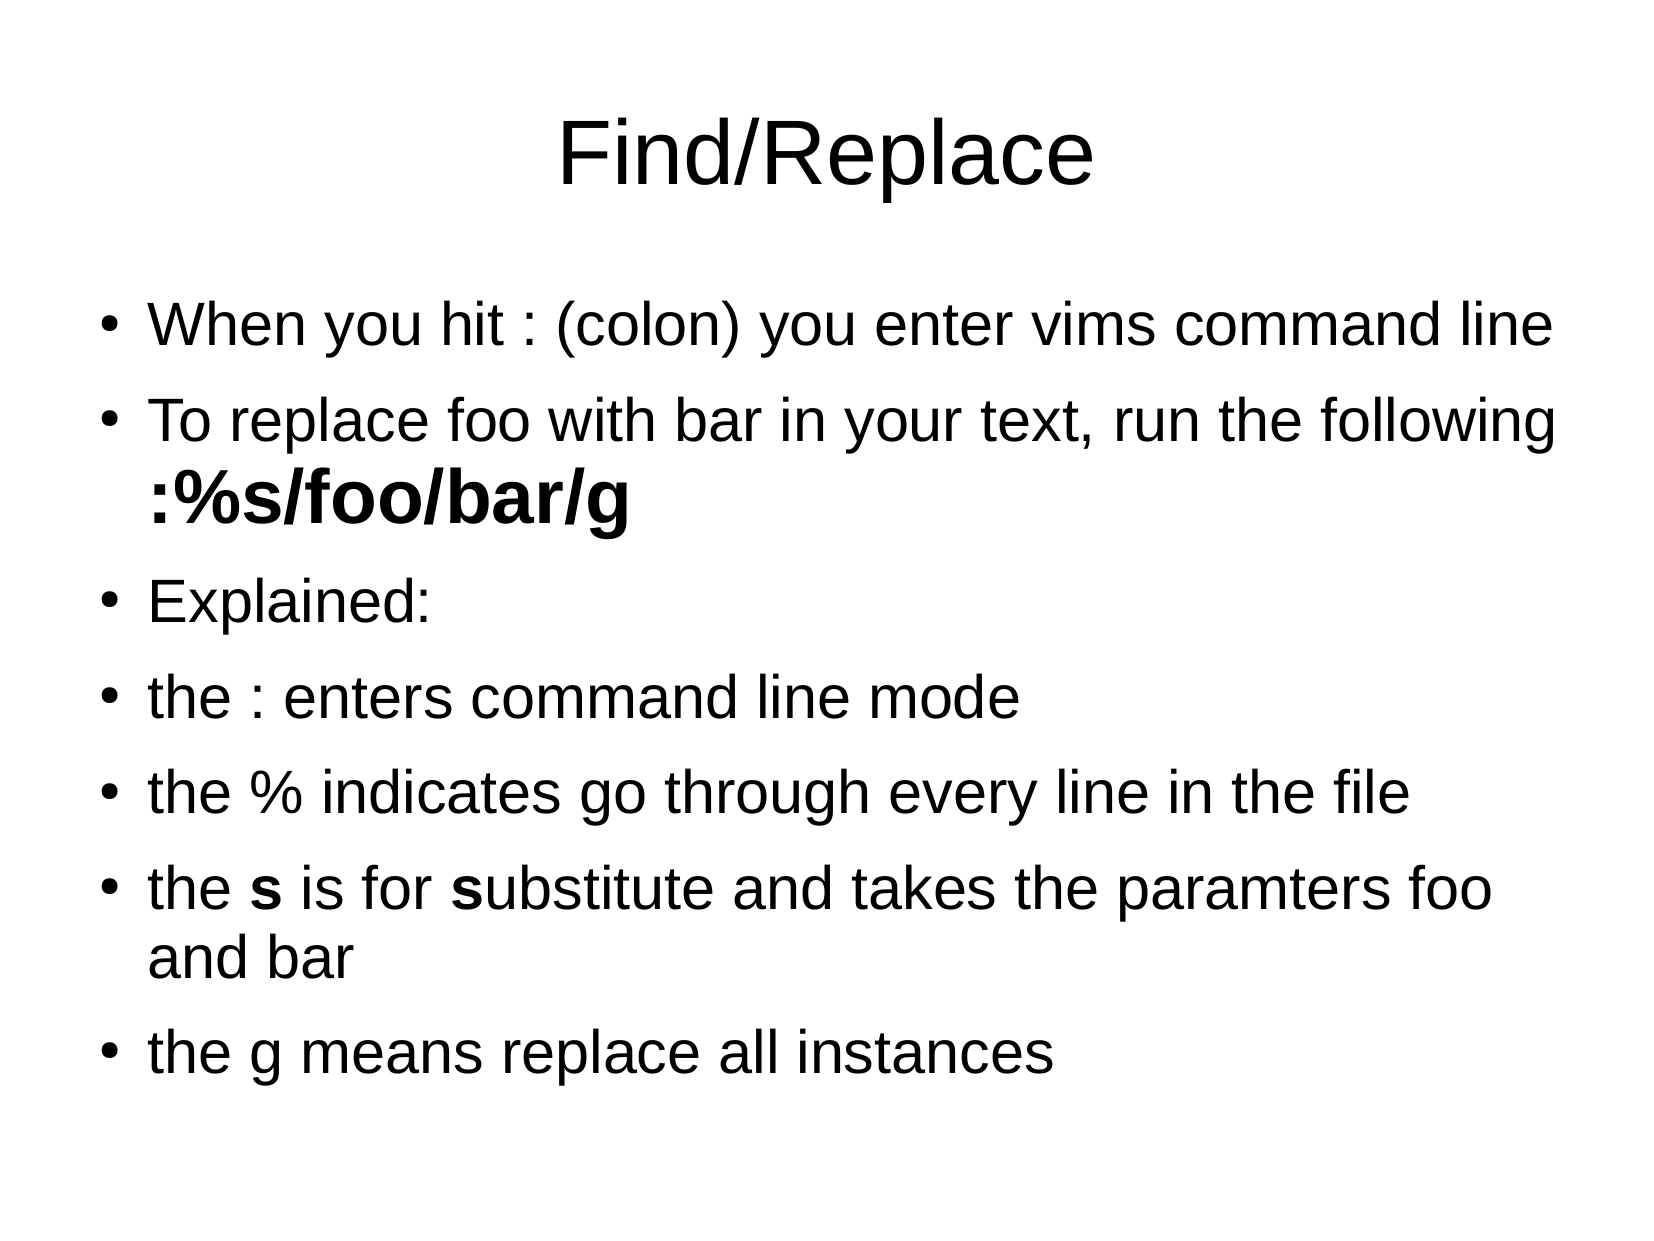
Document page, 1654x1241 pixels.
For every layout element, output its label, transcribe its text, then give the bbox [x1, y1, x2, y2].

title Find/Replace [82, 49, 1571, 257]
list When you hit : (colon) you enter vims command line To replace foo with bar in your text, run the following :%s/foo/bar/g Explained: the : enters command line mode the % indicates go through every line in the file the s is for substitute and takes the paramters foo and bar the g means replace all instances [82, 290, 1595, 1134]
